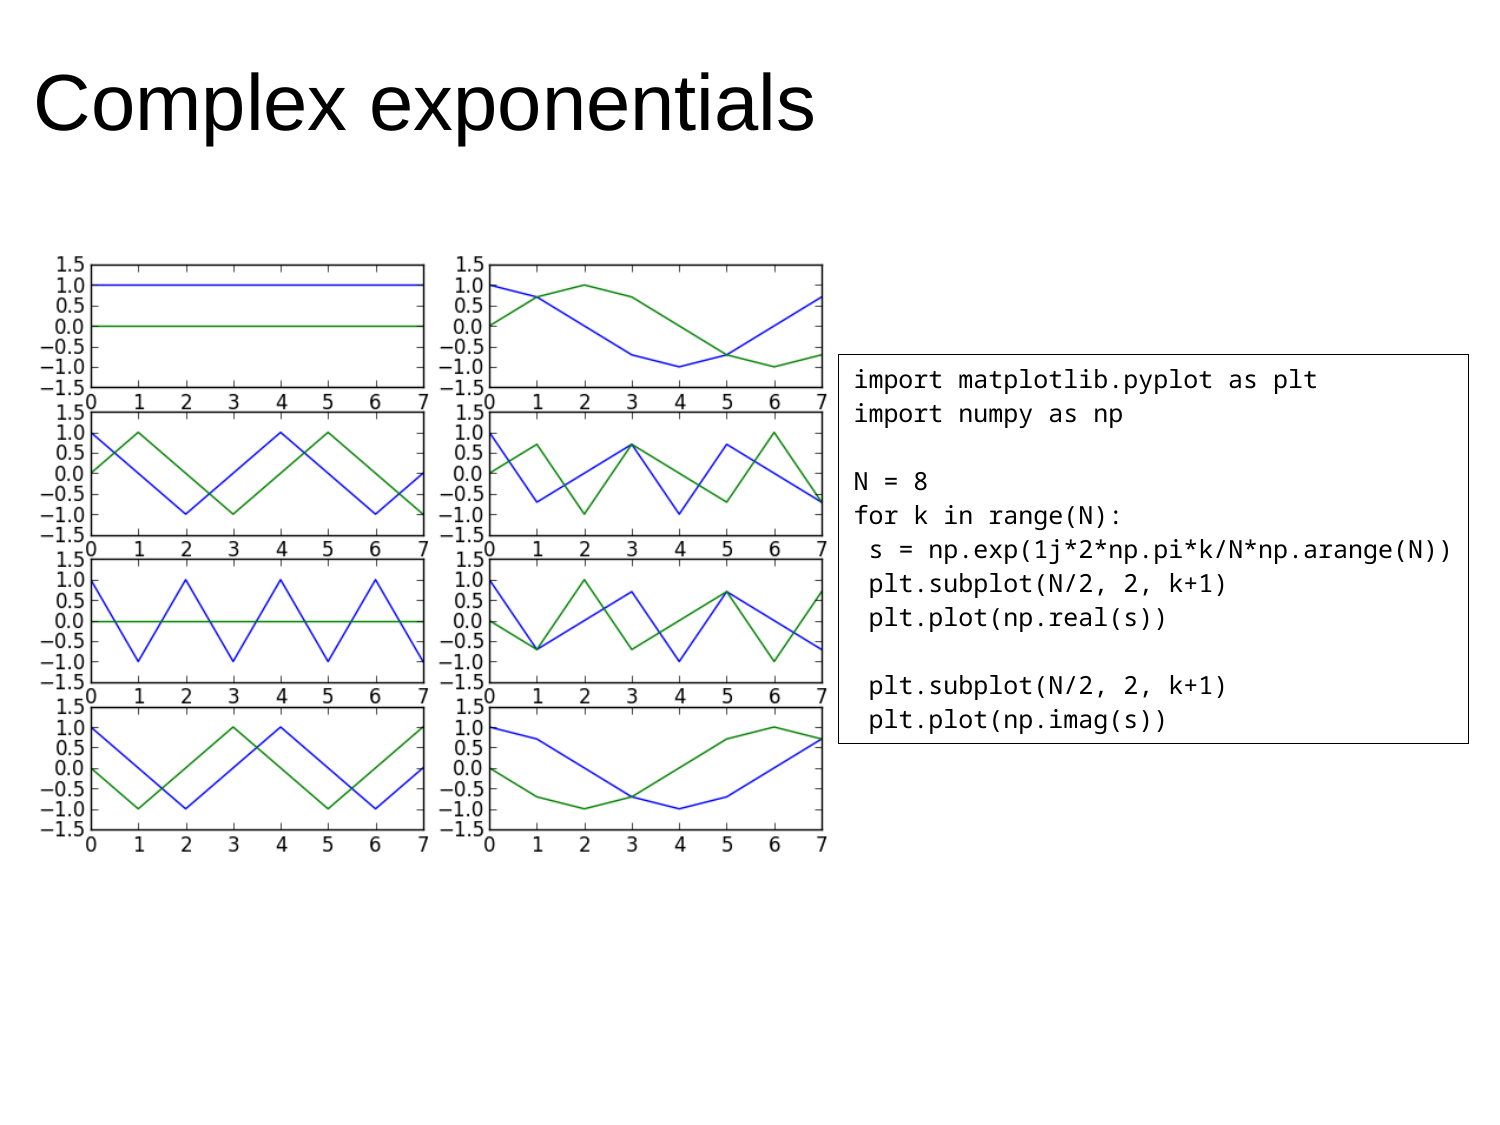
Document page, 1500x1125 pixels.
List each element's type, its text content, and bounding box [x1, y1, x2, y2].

title Complex exponentials [33, 9, 1384, 197]
text_box import matplotlib.pyplot as plt import numpy as np N = 8 for k in range(N): s = np.exp(1j*2*np.pi*k/N*np.arange(N)) plt.subplot(N/2, 2, k+1) plt.plot(np.real(s)) plt.subplot(N/2, 2, k+1) plt.plot(np.imag(s)) [838, 354, 1469, 645]
picture [0, 194, 916, 901]
picture [839, 645, 916, 743]
